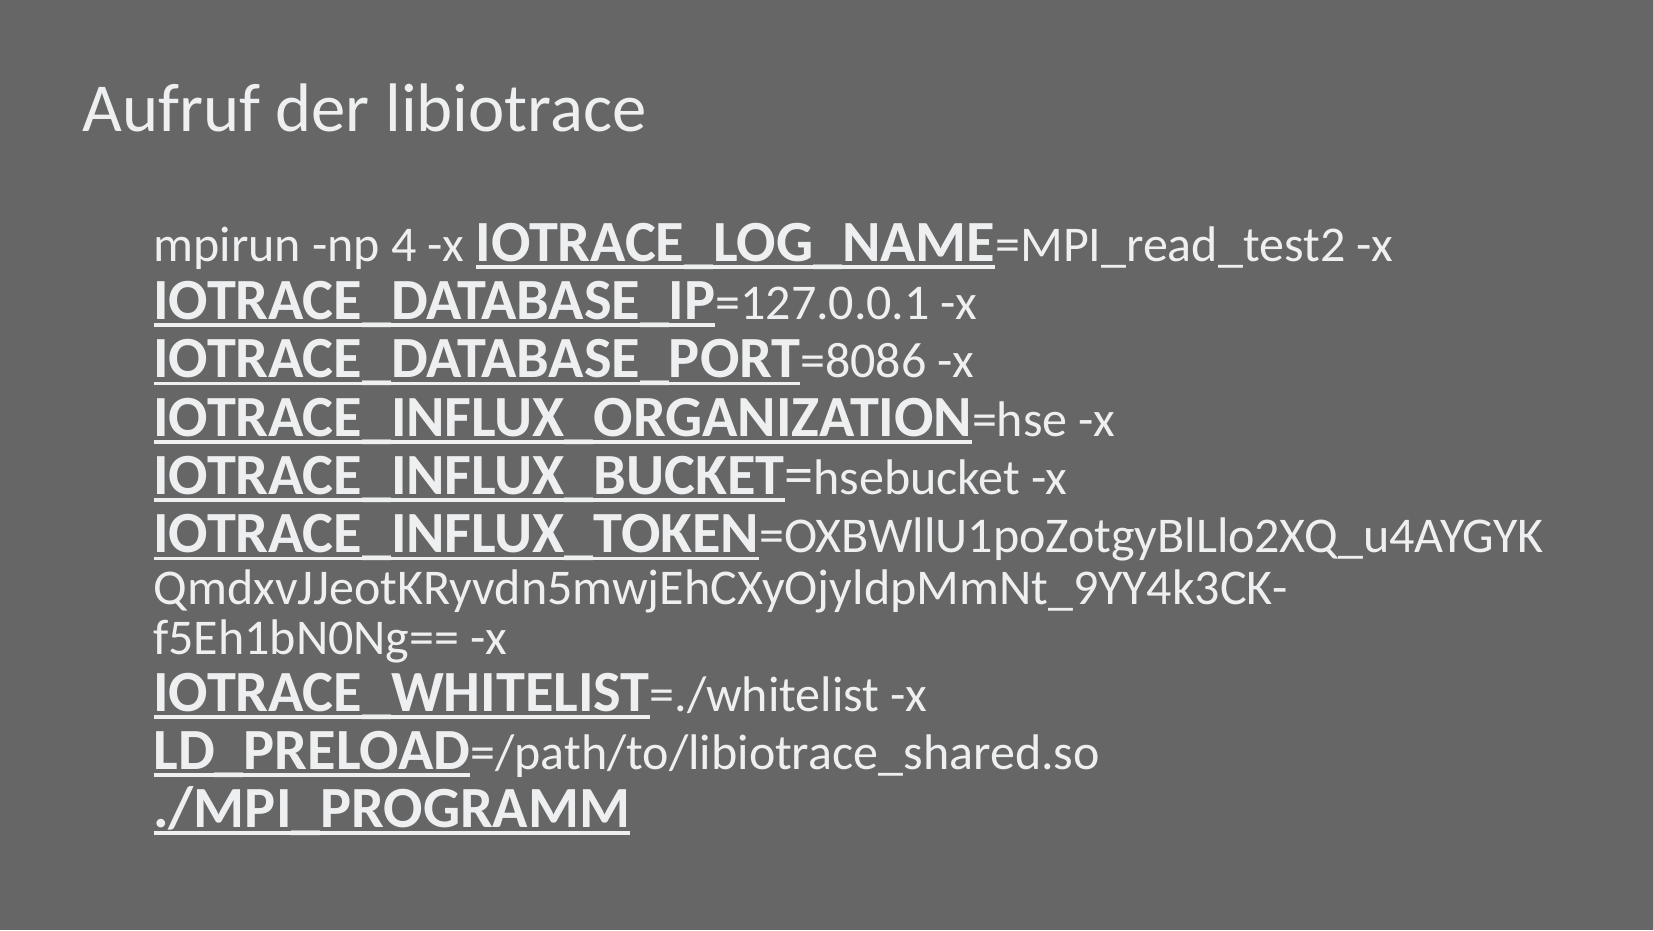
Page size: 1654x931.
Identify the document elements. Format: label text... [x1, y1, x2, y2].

list mpirun -np 4 -x IOTRACE_LOG_NAME=MPI_read_test2 -x IOTRACE_DATABASE_IP=127.0.0.1 -x IOTRACE_DATABASE_PORT=8086 -x IOTRACE_INFLUX_ORGANIZATION=hse -x IOTRACE_INFLUX_BUCKET=hsebucket -x IOTRACE_INFLUX_TOKEN=OXBWllU1poZotgyBlLlo2XQ_u4AYGYKQmdxvJJeotKRyvdn5mwjEhCXyOjyldpMmNt_9YY4k3CK-f5Eh1bN0Ng== -x IOTRACE_WHITELIST=./whitelist -x LD_PRELOAD=/path/to/libiotrace_shared.so ./MPI_PROGRAMM [82, 217, 1571, 843]
title Aufruf der libiotrace [82, 37, 1571, 193]
